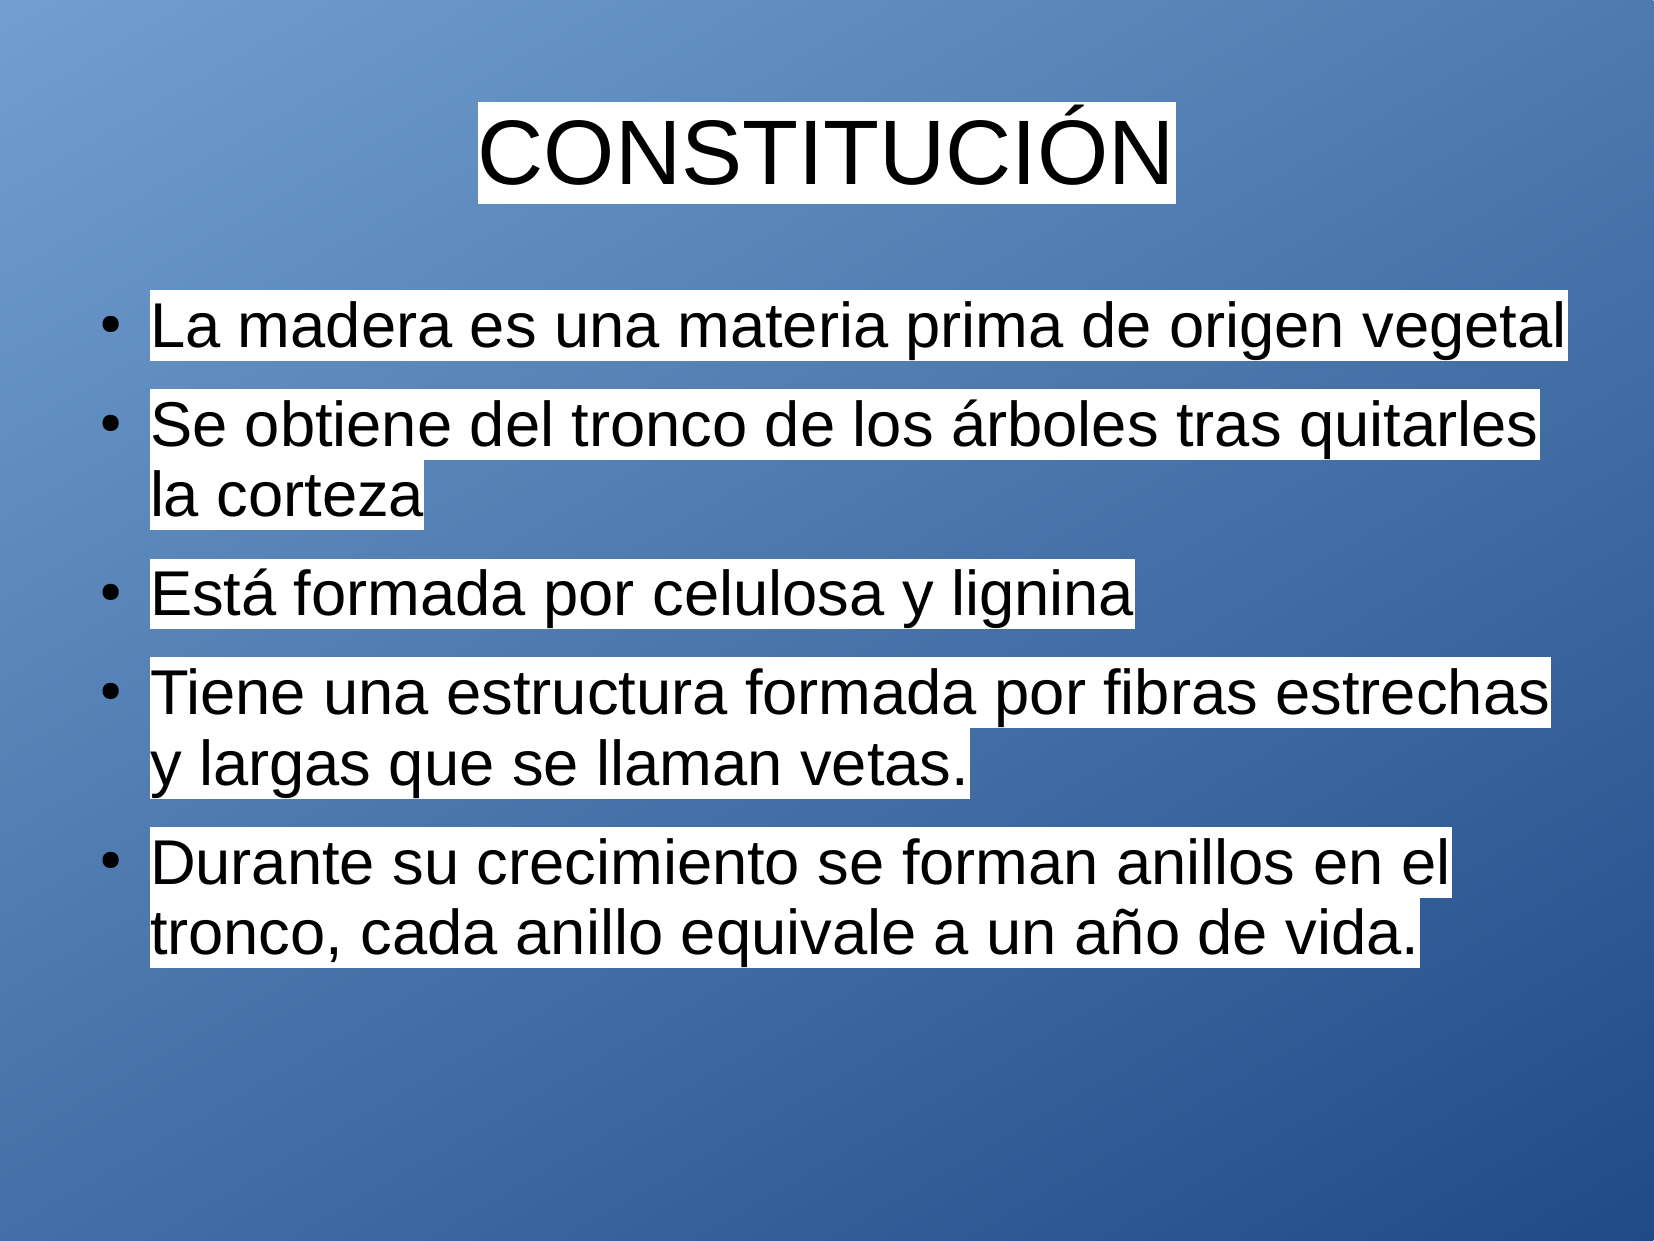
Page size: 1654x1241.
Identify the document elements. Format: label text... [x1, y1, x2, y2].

list La madera es una materia prima de origen vegetal Se obtiene del tronco de los árboles tras quitarles la corteza Está formada por celulosa y lignina Tiene una estructura formada por fibras estrechas y largas que se llaman vetas. Durante su crecimiento se forman anillos en el tronco, cada anillo equivale a un año de vida. [82, 290, 1571, 1010]
title CONSTITUCIÓN [82, 49, 1571, 257]
